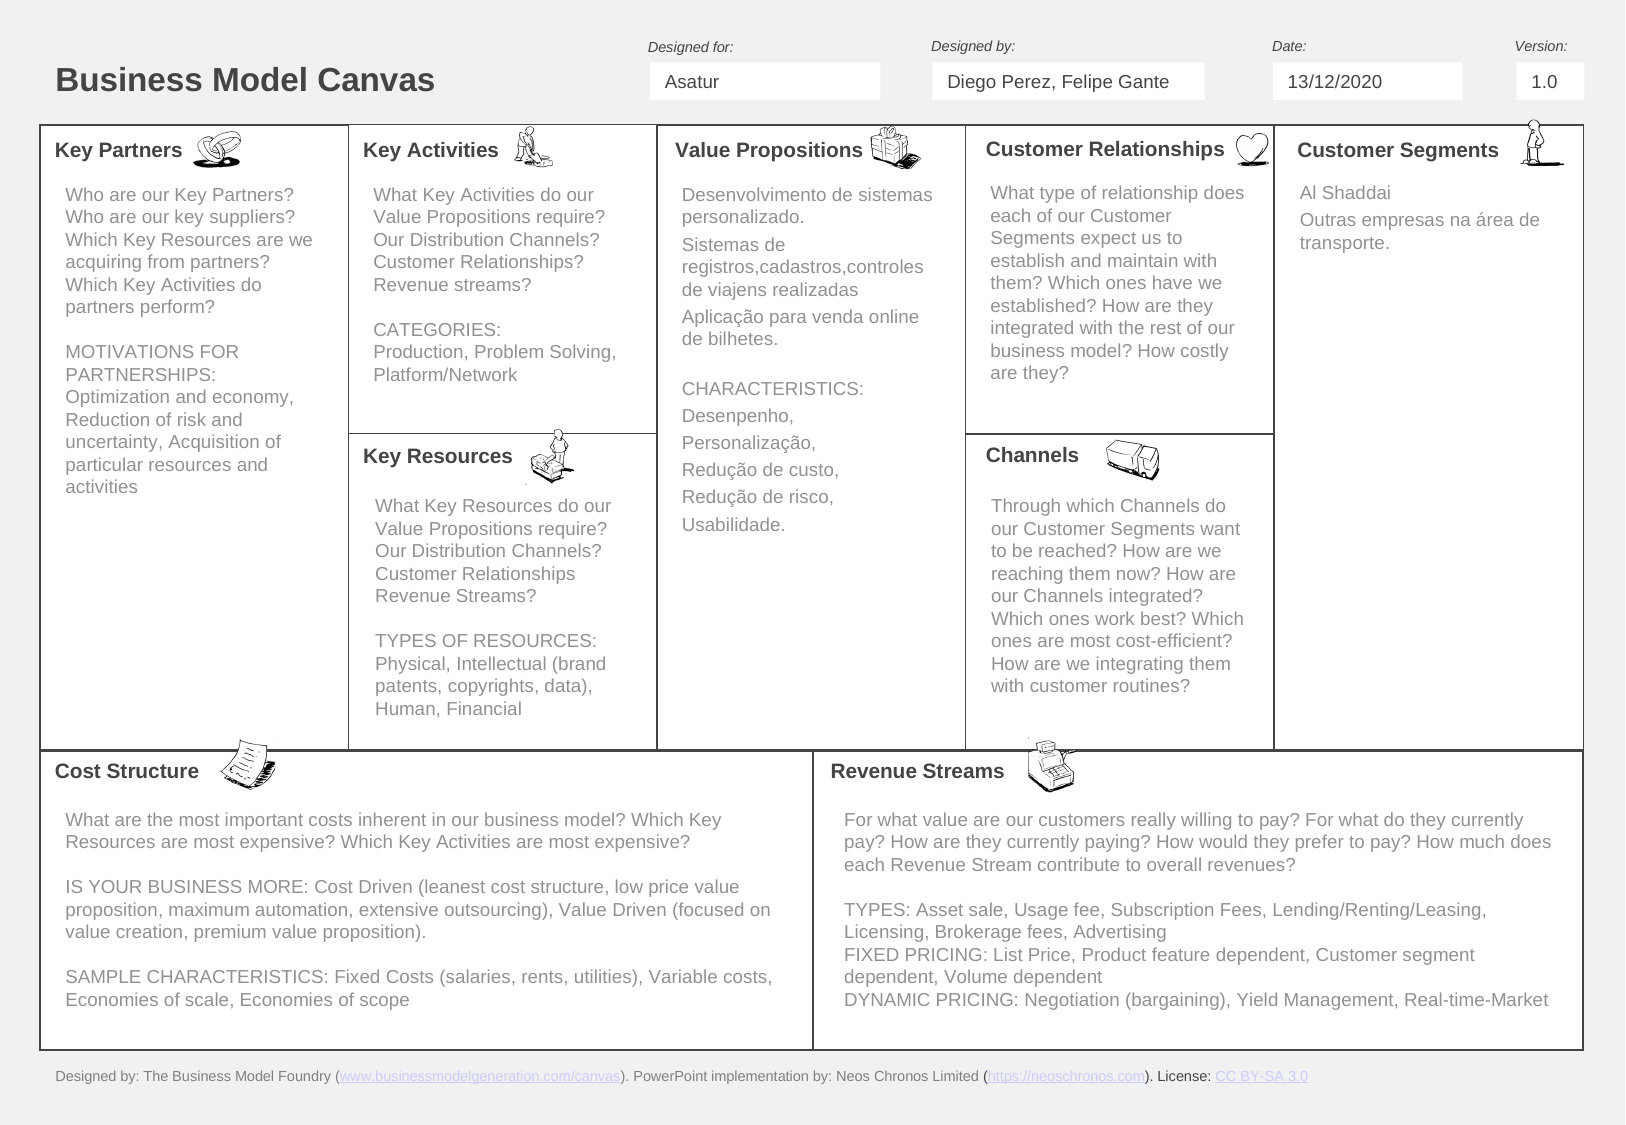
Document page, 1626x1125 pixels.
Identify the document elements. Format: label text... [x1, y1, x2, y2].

text_box 13/12/2020 [1272, 62, 1463, 100]
picture [215, 738, 276, 797]
picture [1028, 738, 1088, 797]
text_box What Key Activities do our Value Propositions require? Our Distribution Channels? Customer Relationships? Revenue streams? CATEGORIES: Production, Problem Solving, Platform/Network [358, 174, 647, 427]
text_box Desenvolvimento de sistemas personalizado. Sistemas de registros,cadastros,controles de viajens realizadas Aplicação para venda online de bilhetes. CHARACTERISTICS: Desenpenho, Personalização, Redução de custo, Redução de risco, Usabilidade. [667, 174, 955, 738]
picture [1103, 425, 1163, 485]
text_box What type of relationship does each of our Customer Segments expect us to establish and maintain with them? Which ones have we established? How are they integrated with the rest of our business model? How costly are they? [975, 173, 1264, 425]
text_box Designed by: The Business Model Foundry (www.businessmodelgeneration.com/canvas). PowerPoint implementation by: Neos Chronos Limited (https://neoschronos.com). License: CC BY-SA 3.0 [40, 1059, 1585, 1110]
text_box For what value are our customers really willing to pay? For what do they currently pay? How are they currently paying? How would they prefer to pay? How much does each Revenue Stream contribute to overall revenues? TYPES: Asset sale, Usage fee, Subscription Fees, Lending/Renting/Leasing, Licensing, Brokerage fees, Advertising FIXED PRICING: List Price, Product feature dependent, Customer segment dependent, Volume dependent DYNAMIC PRICING: Negotiation (bargaining), Yield Management, Real-time-Market [829, 799, 1574, 1038]
text_box Who are our Key Partners? Who are our key suppliers? Which Key Resources are we acquiring from partners? Which Key Activities do partners perform? MOTIVATIONS FOR PARTNERSHIPS: Optimization and economy, Reduction of risk and uncertainty, Acquisition of particular resources and activities [50, 174, 339, 738]
text_box What are the most important costs inherent in our business model? Which Key Resources are most expensive? Which Key Activities are most expensive? IS YOUR BUSINESS MORE: Cost Driven (leanest cost structure, low price value proposition, maximum automation, extensive outsourcing), Value Driven (focused on value creation, premium value proposition). SAMPLE CHARACTERISTICS: Fixed Costs (salaries, rents, utilities), Variable costs, Economies of scale, Economies of scope [50, 799, 799, 1038]
text_box 1.0 [1516, 62, 1585, 100]
picture [525, 427, 585, 485]
picture [865, 116, 925, 174]
picture [187, 115, 247, 174]
text_box Al Shaddai Outras empresas na área de transporte. [1285, 173, 1574, 738]
picture [1224, 115, 1285, 175]
text_box Through which Channels do our Customer Segments want to be reached? How are we reaching them now? How are our Channels integrated? Which ones work best? Which ones are most cost-efficient? How are we integrating them with customer routines? [976, 486, 1265, 738]
text_box Asatur [650, 62, 881, 100]
picture [1512, 115, 1572, 173]
text_box Diego Perez, Felipe Gante [932, 62, 1205, 100]
text_box What Key Resources do our Value Propositions require? Our Distribution Channels? Customer Relationships Revenue Streams? TYPES OF RESOURCES: Physical, Intellectual (brand patents, copyrights, data), Human, Financial [360, 486, 649, 738]
picture [500, 115, 560, 174]
